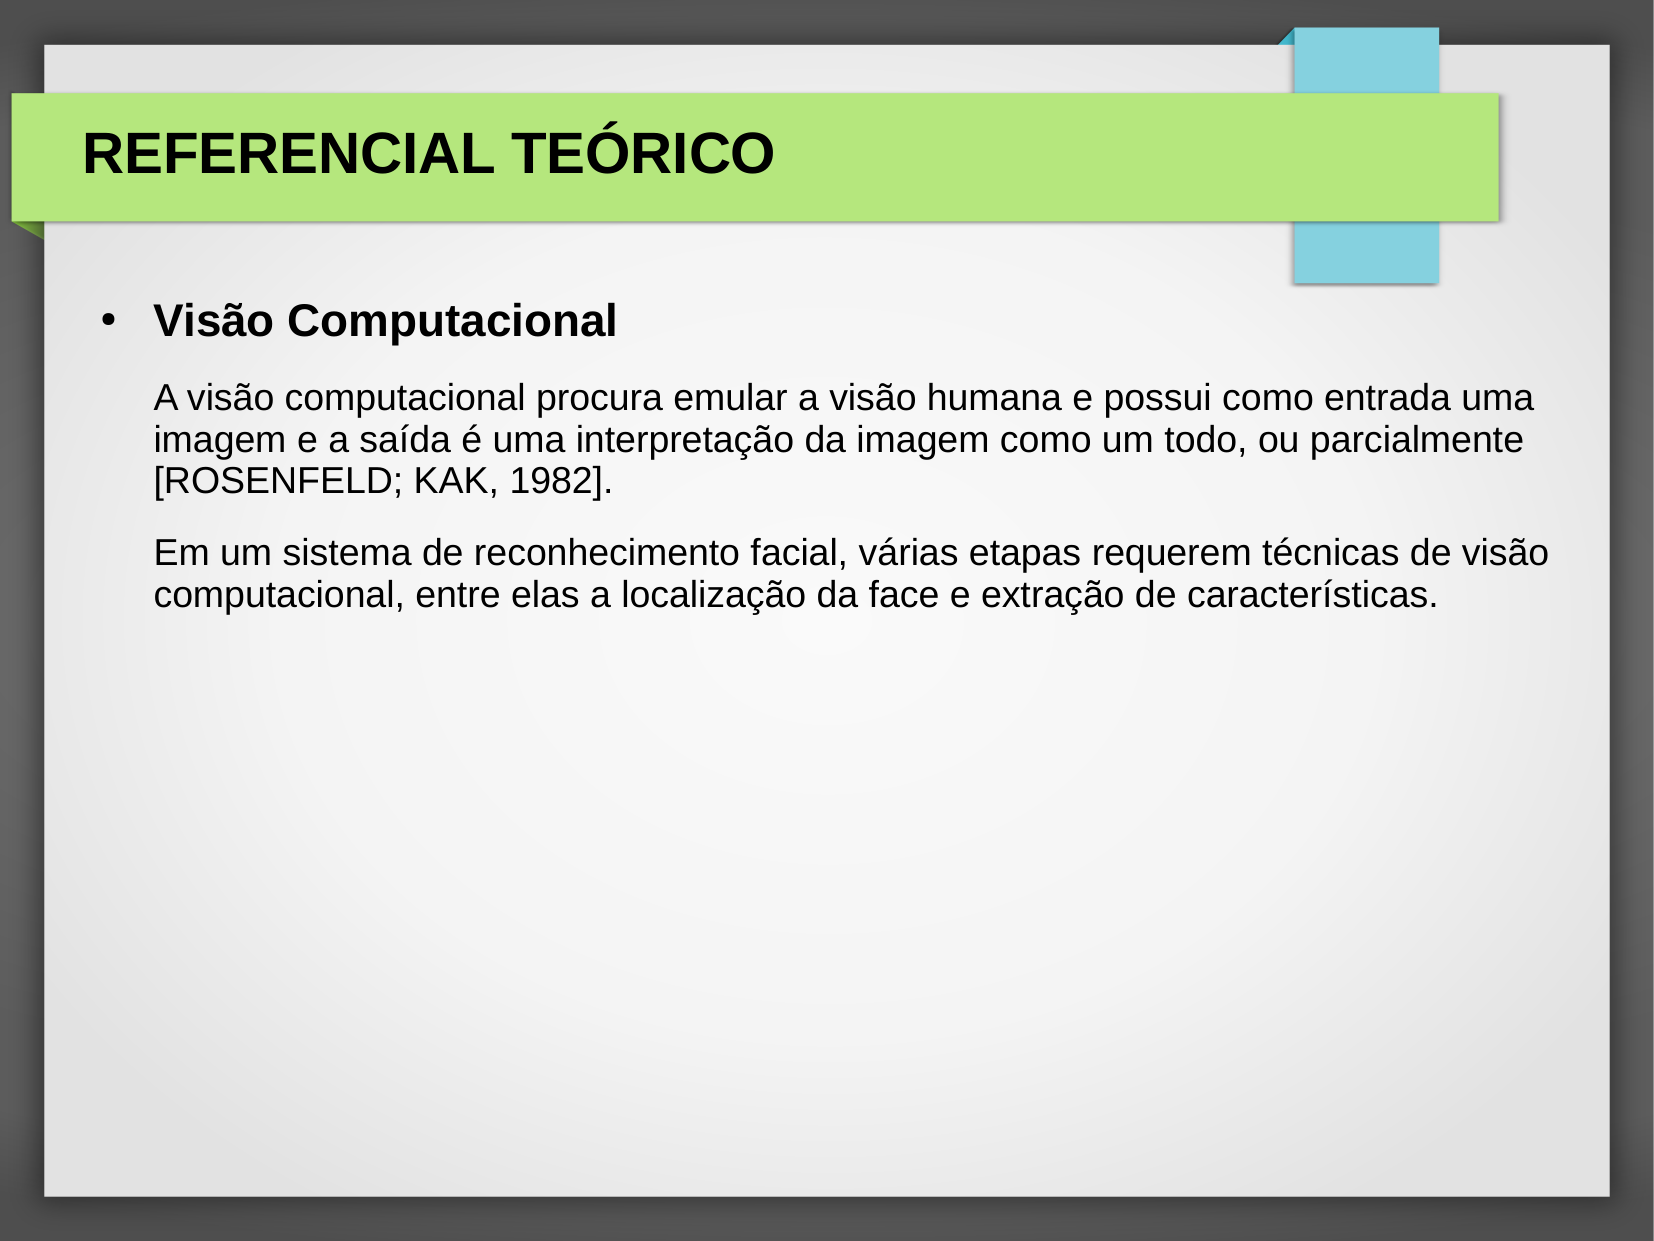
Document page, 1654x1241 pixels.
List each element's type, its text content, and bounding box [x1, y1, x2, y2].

list Visão Computacional A visão computacional procura emular a visão humana e possui como entrada uma imagem e a saída é uma interpretação da imagem como um todo, ou parcialmente [ROSENFELD; KAK, 1982]. Em um sistema de reconhecimento facial, várias etapas requerem técnicas de visão computacional, entre elas a localização da face e extração de características. [82, 295, 1571, 1015]
picture [0, 0, 1654, 1241]
title REFERENCIAL TEÓRICO [82, 94, 1264, 213]
